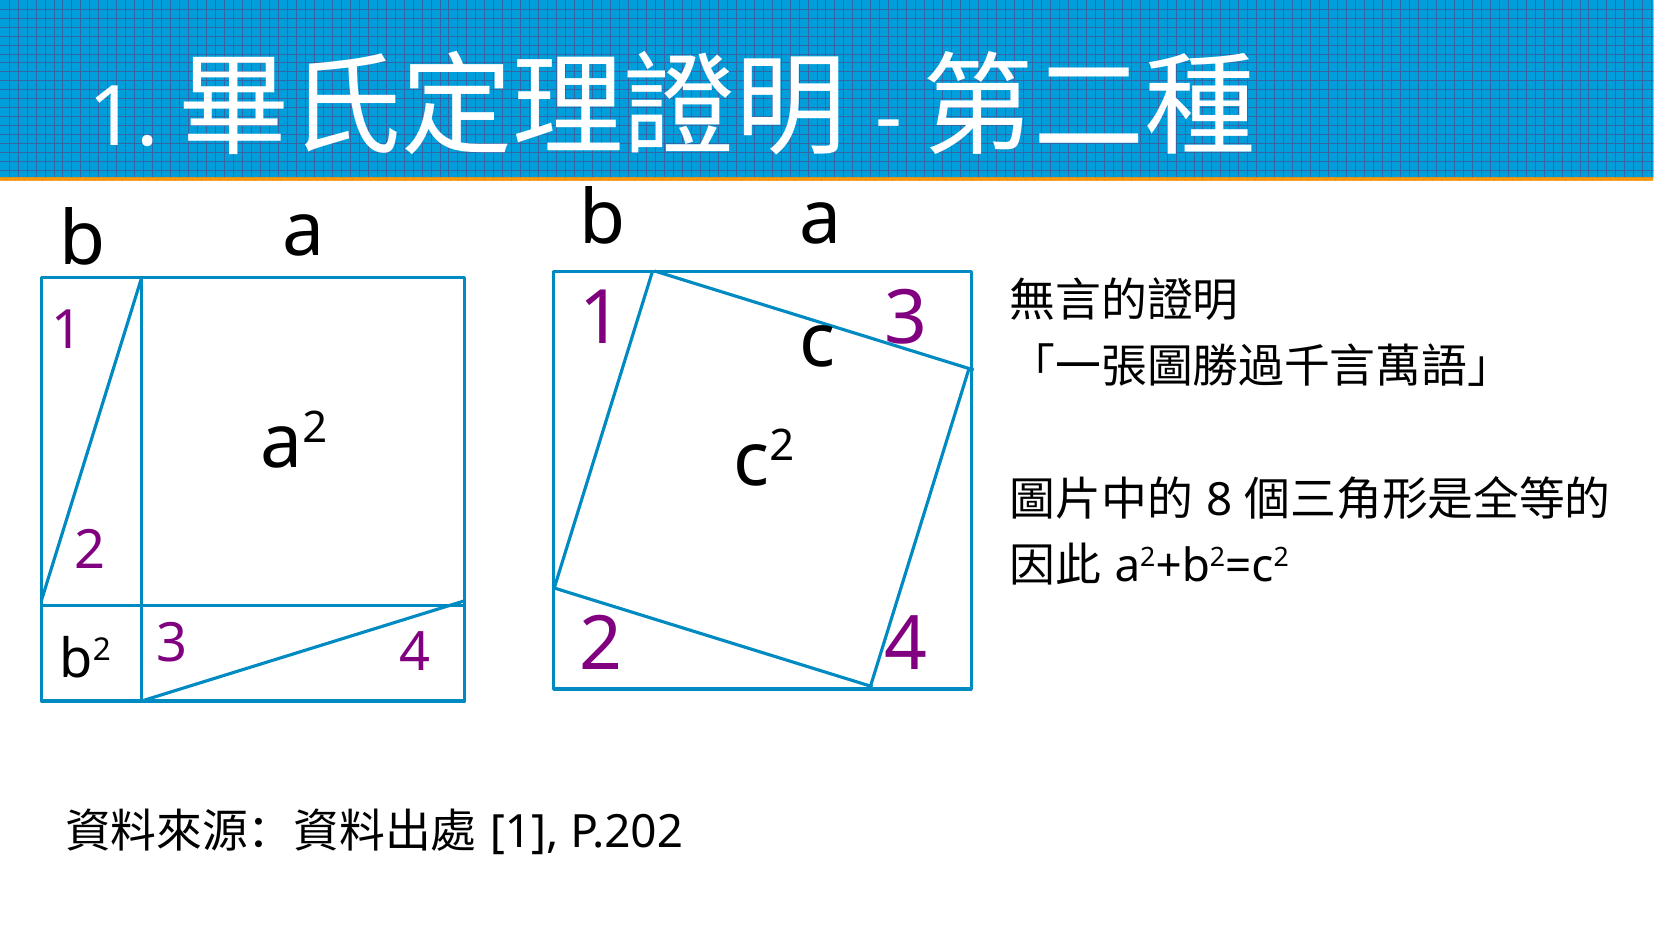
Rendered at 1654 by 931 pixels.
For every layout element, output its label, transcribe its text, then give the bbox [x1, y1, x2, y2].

text_box 4 [393, 587, 562, 711]
text_box 無言的證明 「一張圖勝過千言萬語」 圖片中的8個三角形是全等的 因此a2+b2=c2 [1003, 290, 1625, 568]
text_box a [793, 153, 959, 275]
text_box c [793, 276, 959, 398]
text_box a [276, 165, 444, 288]
text_box 1 [573, 257, 729, 371]
text_box 3 [150, 579, 318, 702]
text_box 1 [46, 265, 214, 389]
text_box 2 [68, 486, 237, 610]
text_box b2 [53, 595, 221, 719]
text_box c2 [727, 395, 893, 517]
text_box 4 [878, 583, 1034, 697]
text_box 2 [573, 583, 729, 697]
text_box b [573, 153, 739, 275]
text_box 3 [878, 257, 1034, 371]
text_box 資料來源：資料出處[1], P.202 [59, 789, 975, 866]
text_box a2 [254, 377, 422, 500]
title 1.畢氏定理證明-第二種 [88, 14, 1565, 178]
text_box 4 [555, 591, 562, 687]
text_box b [53, 173, 221, 297]
